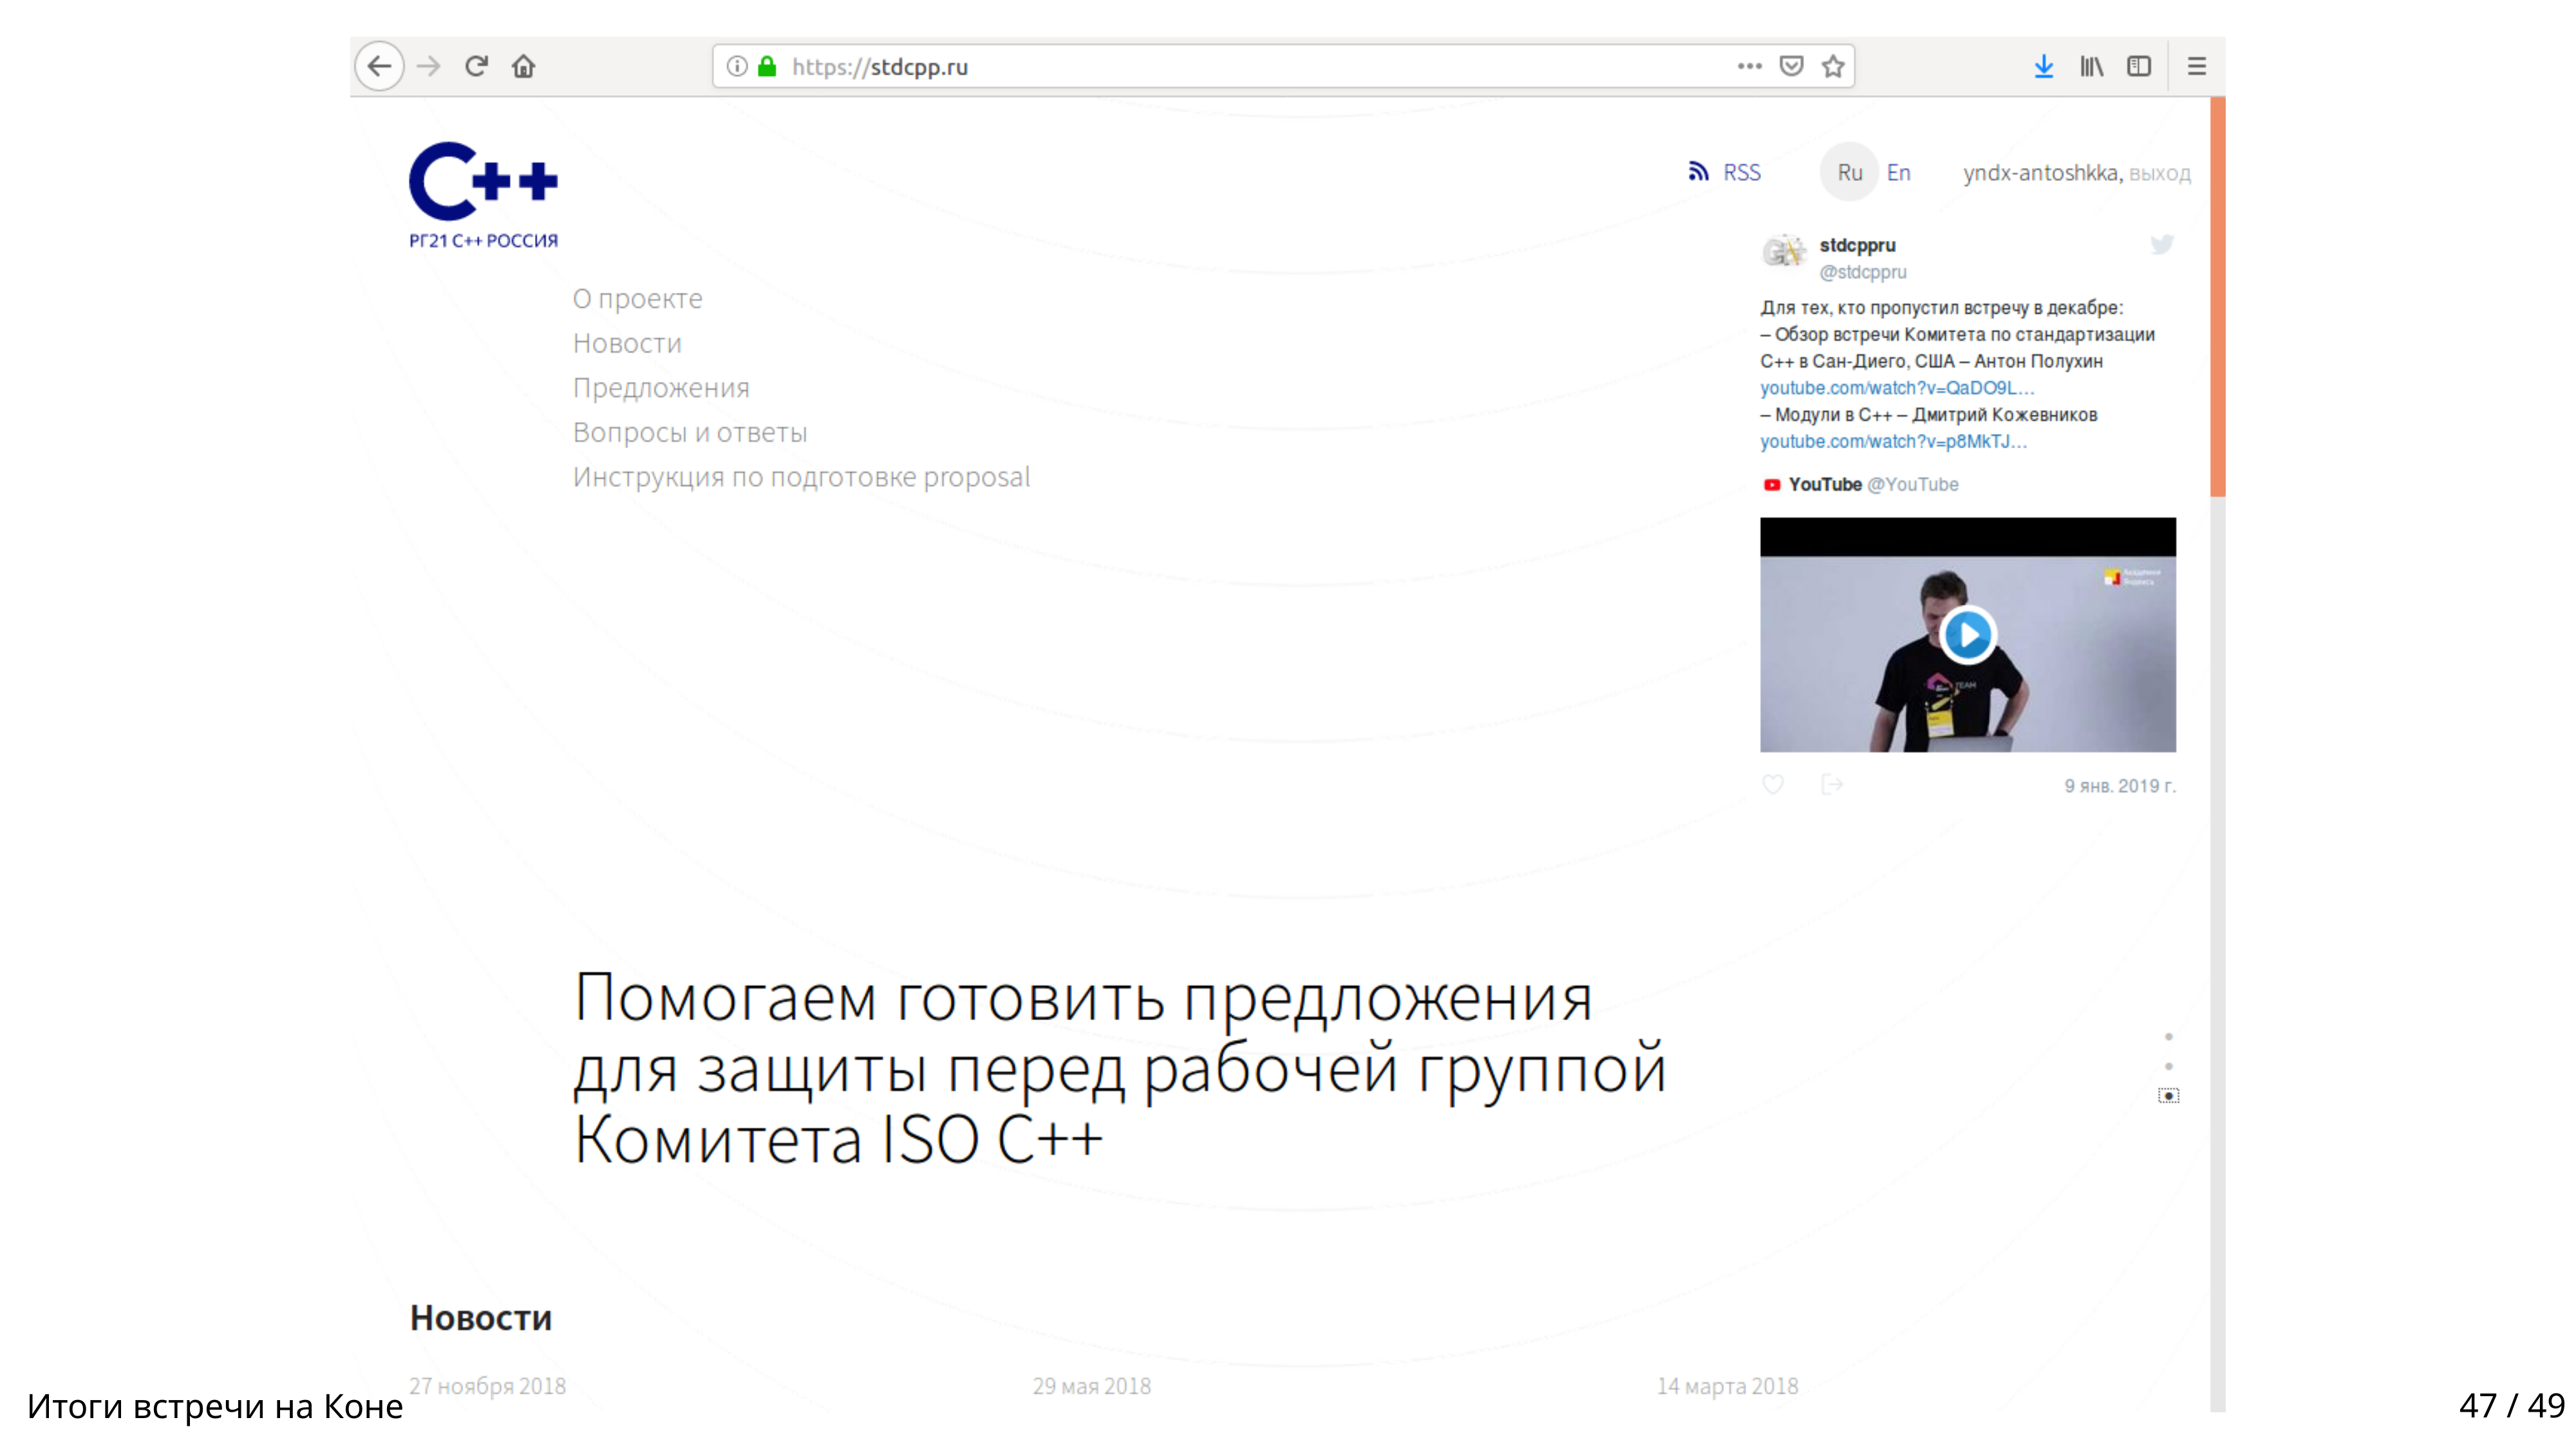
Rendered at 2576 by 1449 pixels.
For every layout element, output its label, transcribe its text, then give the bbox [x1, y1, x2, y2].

list <number> / 49 [1479, 1376, 2576, 1431]
picture [350, 37, 2226, 1412]
list Итоги встречи на Коне [17, 1376, 1114, 1431]
